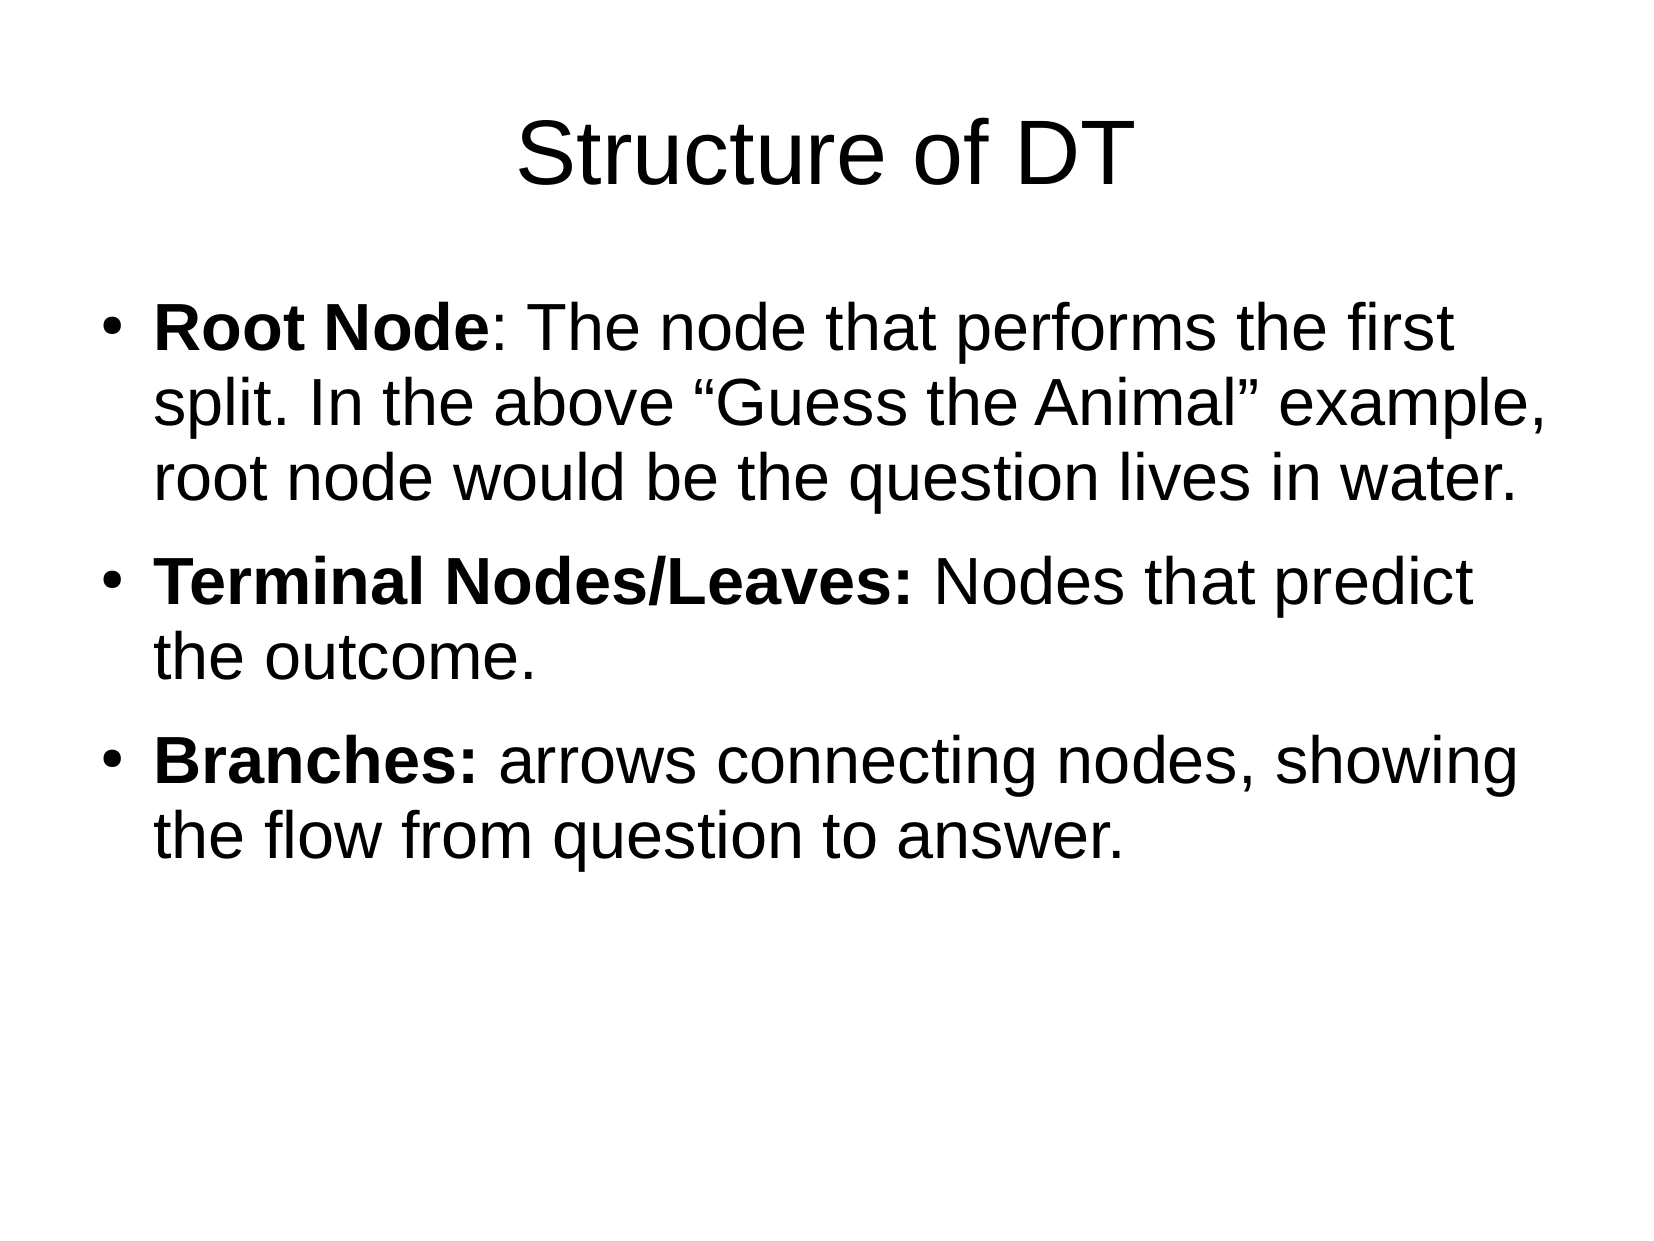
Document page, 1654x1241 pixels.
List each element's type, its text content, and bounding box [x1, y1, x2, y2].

title Structure of DT [82, 49, 1571, 257]
list Root Node: The node that performs the first split. In the above “Guess the Animal” example, root node would be the question lives in water. Terminal Nodes/Leaves: Nodes that predict the outcome. Branches: arrows connecting nodes, showing the flow from question to answer. [82, 290, 1571, 1010]
